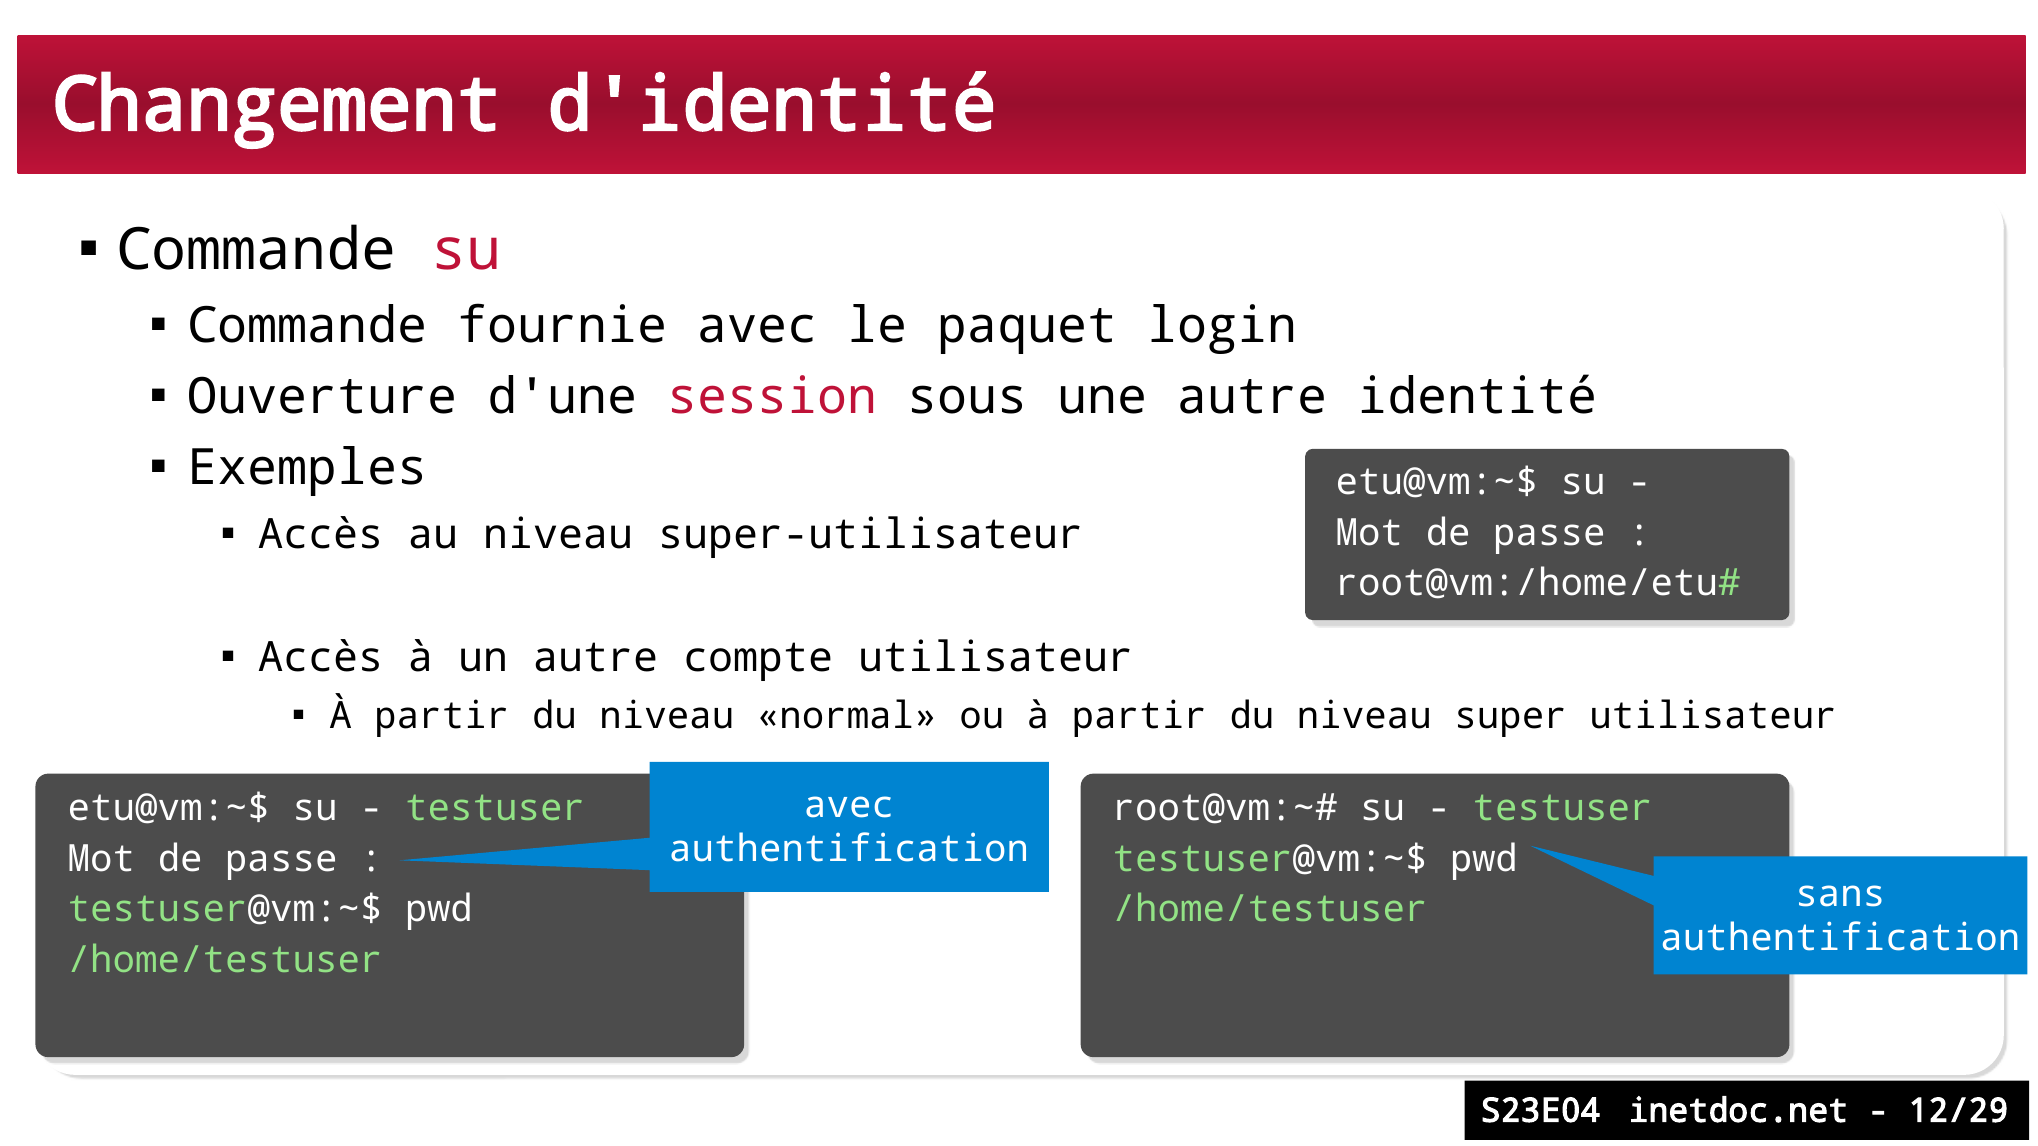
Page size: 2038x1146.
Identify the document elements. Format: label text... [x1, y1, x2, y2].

text_box Changement d'identité [17, 35, 2026, 174]
text_box Commande su Commande fournie avec le paquet login Ouverture d'une session sous une autre identité Exemples Accès au niveau super-utilisateur Accès à un autre compte utilisateur À partir du niveau «normal» ou à partir du niveau super utilisateur [35, 188, 2004, 1075]
text_box avec authentification [399, 761, 1049, 892]
text_box etu@vm:~$ su - testuser Mot de passe : testuser@vm:~$ pwd /home/testuser [35, 773, 745, 1058]
text_box root@vm:~# su - testuser testuser@vm:~$ pwd /home/testuser [1080, 773, 1790, 1058]
text_box S23E04 inetdoc.net - <numéro>/29 [1464, 1080, 2030, 1140]
text_box sans authentification [1530, 845, 2028, 975]
text_box etu@vm:~$ su - Mot de passe : root@vm:/home/etu# [1305, 448, 1790, 621]
